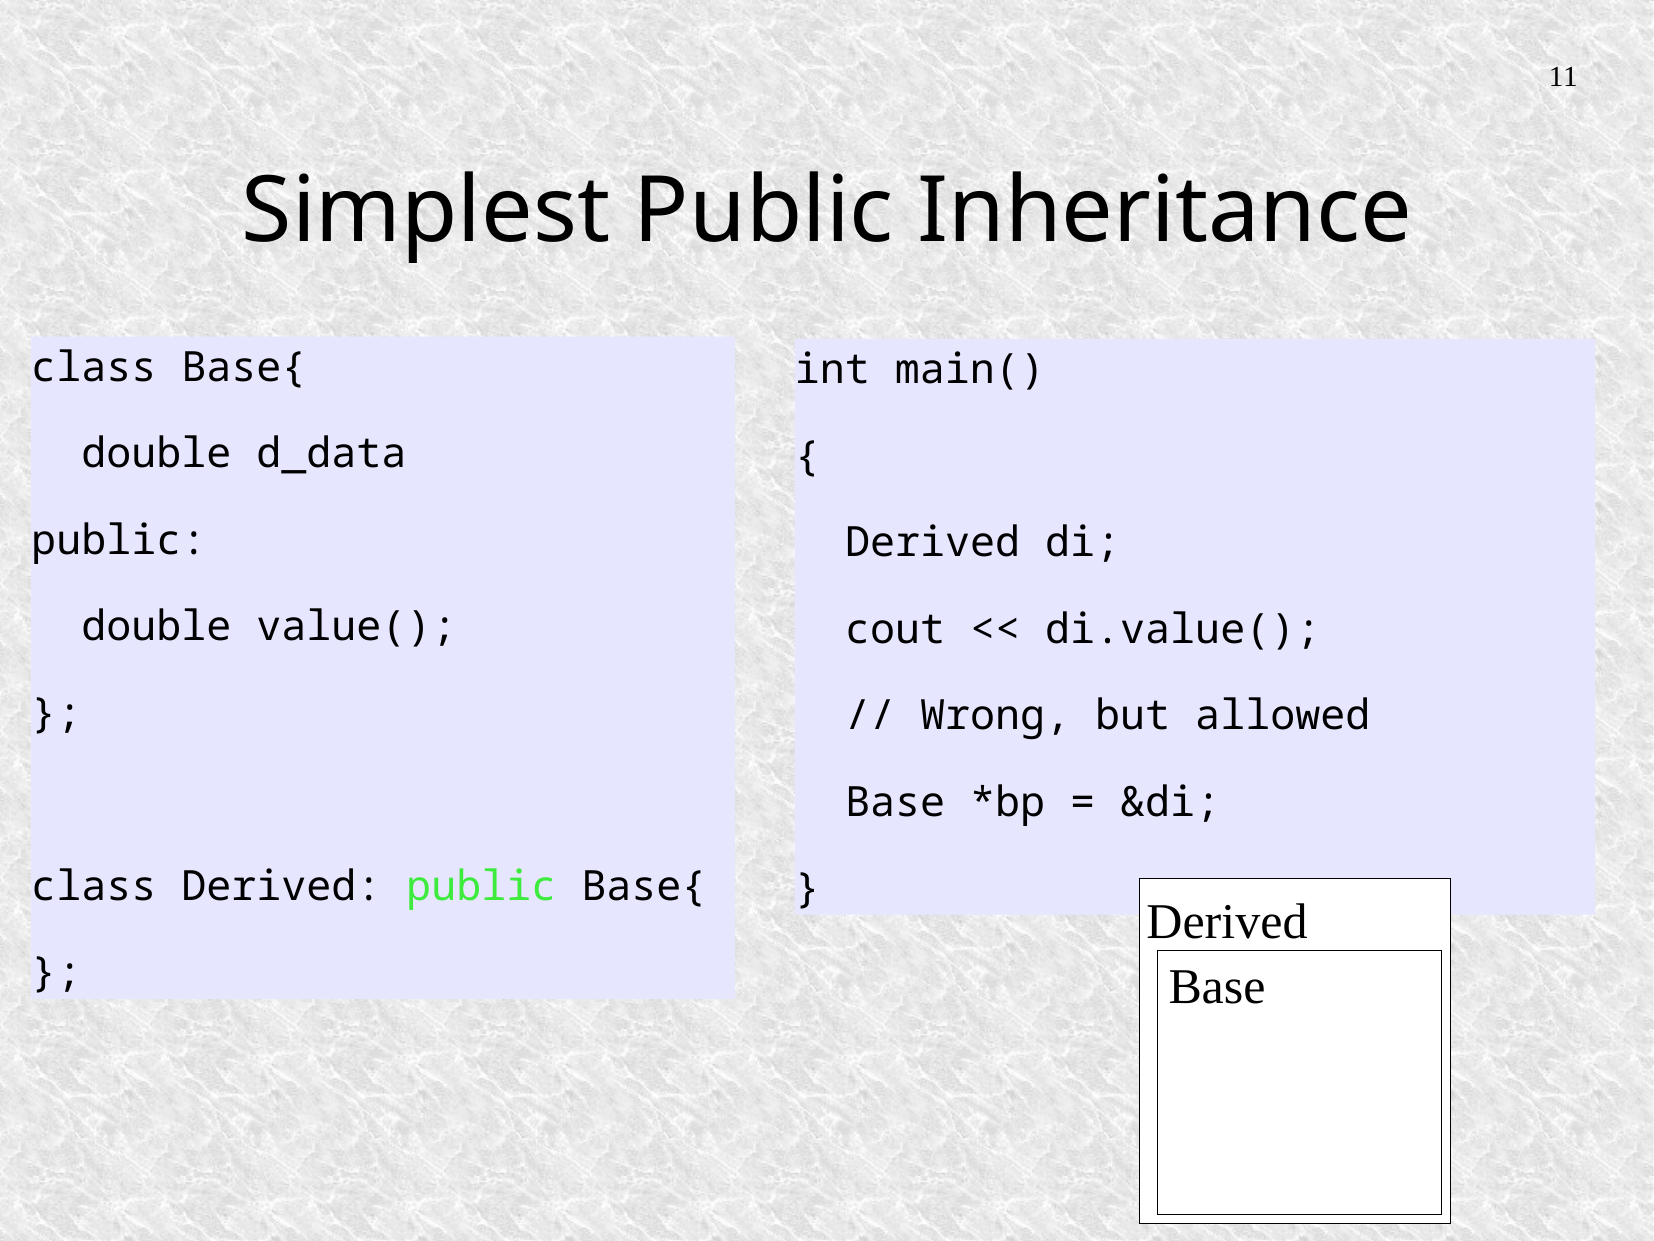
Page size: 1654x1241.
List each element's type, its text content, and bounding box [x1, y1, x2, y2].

list [684, 330, 1424, 1122]
list class Base{ double d_data public: double value(); }; class Derived: public Base{ }; [31, 336, 684, 956]
text_box [1139, 878, 1451, 1224]
text_box Derived [1146, 893, 1308, 949]
text_box Base [1168, 959, 1266, 1015]
list int main() { Derived di; cout << di.value(); // Wrong, but allowed Base *bp = &di; } [794, 338, 1596, 856]
title Simplest Public Inheritance [121, 102, 1534, 310]
picture [0, 0, 1654, 1241]
